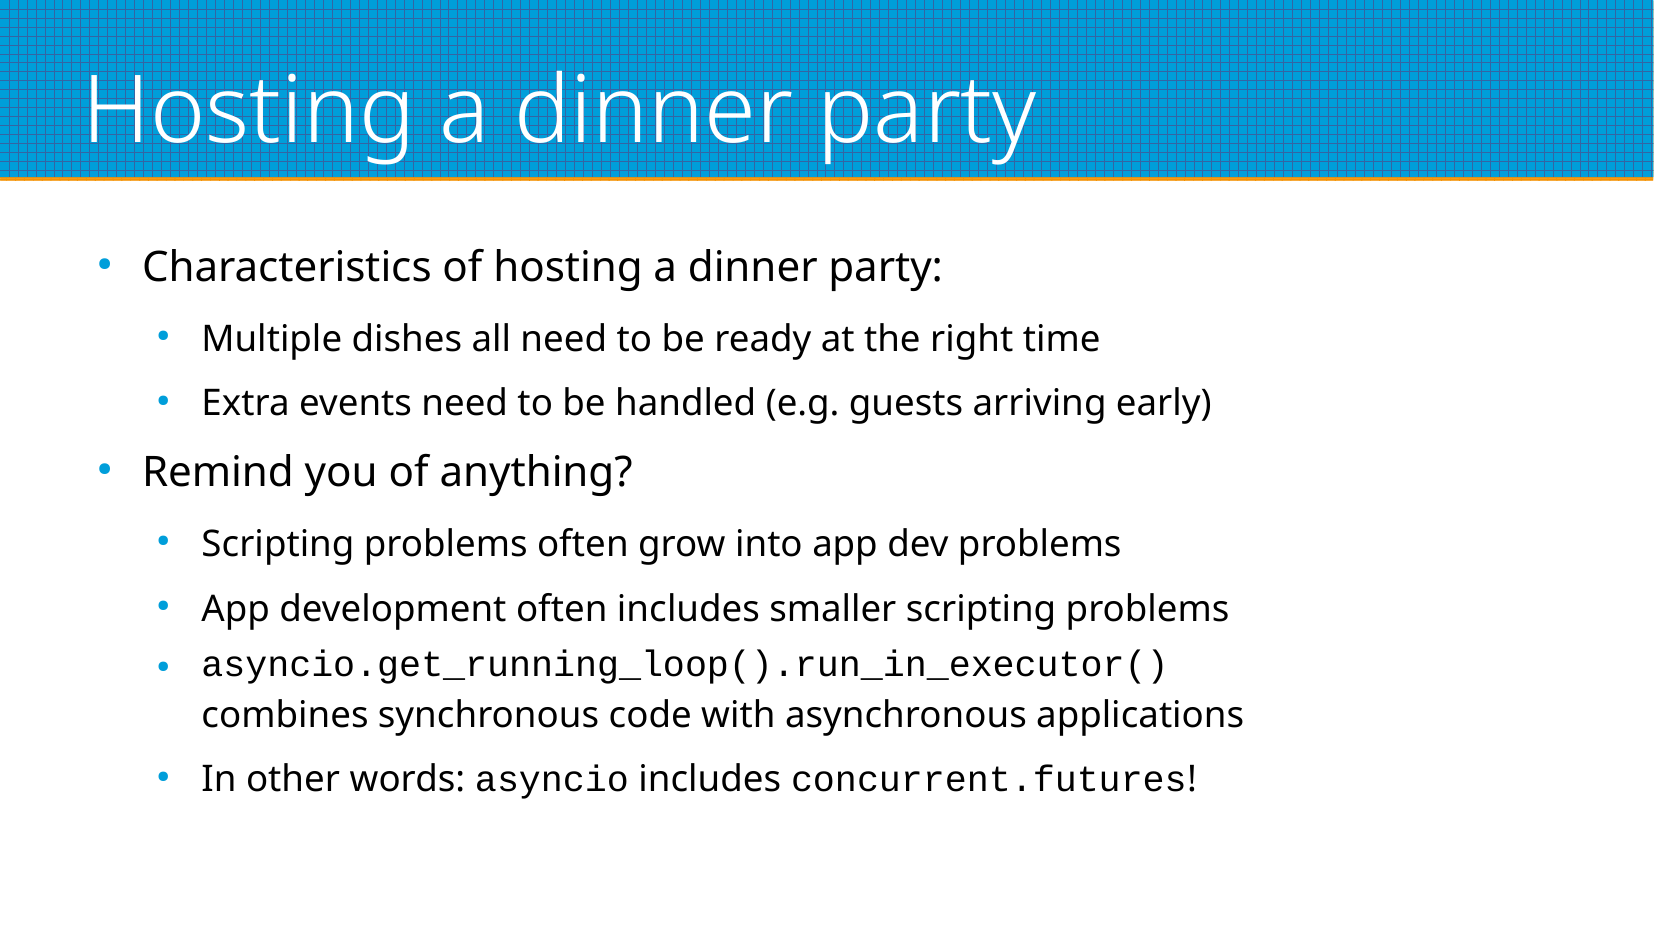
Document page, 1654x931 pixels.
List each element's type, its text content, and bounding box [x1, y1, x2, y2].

list Characteristics of hosting a dinner party: Multiple dishes all need to be ready at the right time Extra events need to be handled (e.g. guests arriving early) Remind you of anything? Scripting problems often grow into app dev problems App development often includes smaller scripting problems asyncio.get_running_loop().run_in_executor() combines synchronous code with asynchronous applications In other words: asyncio includes concurrent.futures! [82, 236, 1563, 811]
title Hosting a dinner party [82, 14, 1571, 171]
